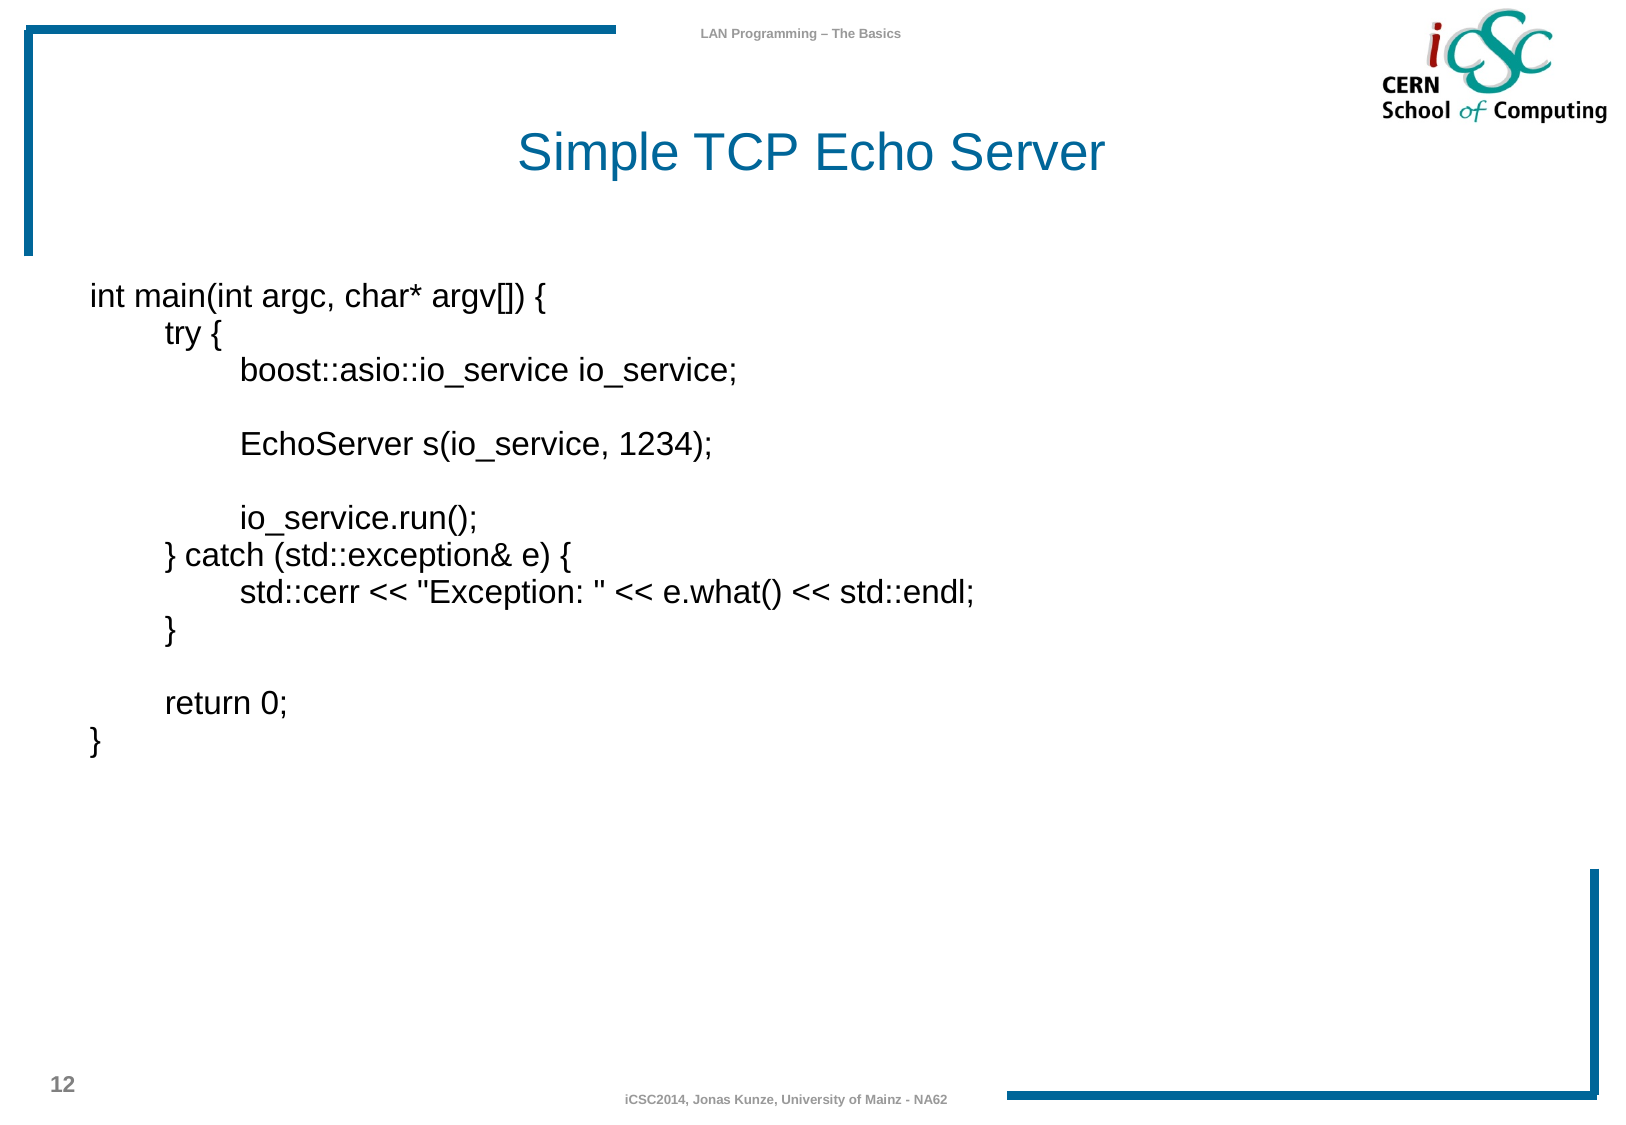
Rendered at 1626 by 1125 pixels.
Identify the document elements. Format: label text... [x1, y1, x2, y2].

text_box int main(int argc, char* argv[]) { try { boost::asio::io_service io_service; EchoServer s(io_service, 1234); io_service.run(); } catch (std::exception& e) { std::cerr << "Exception: " << e.what() << std::endl; } return 0; } [75, 270, 1546, 822]
title Simple TCP Echo Server [81, 44, 1544, 233]
picture [1381, 8, 1608, 125]
